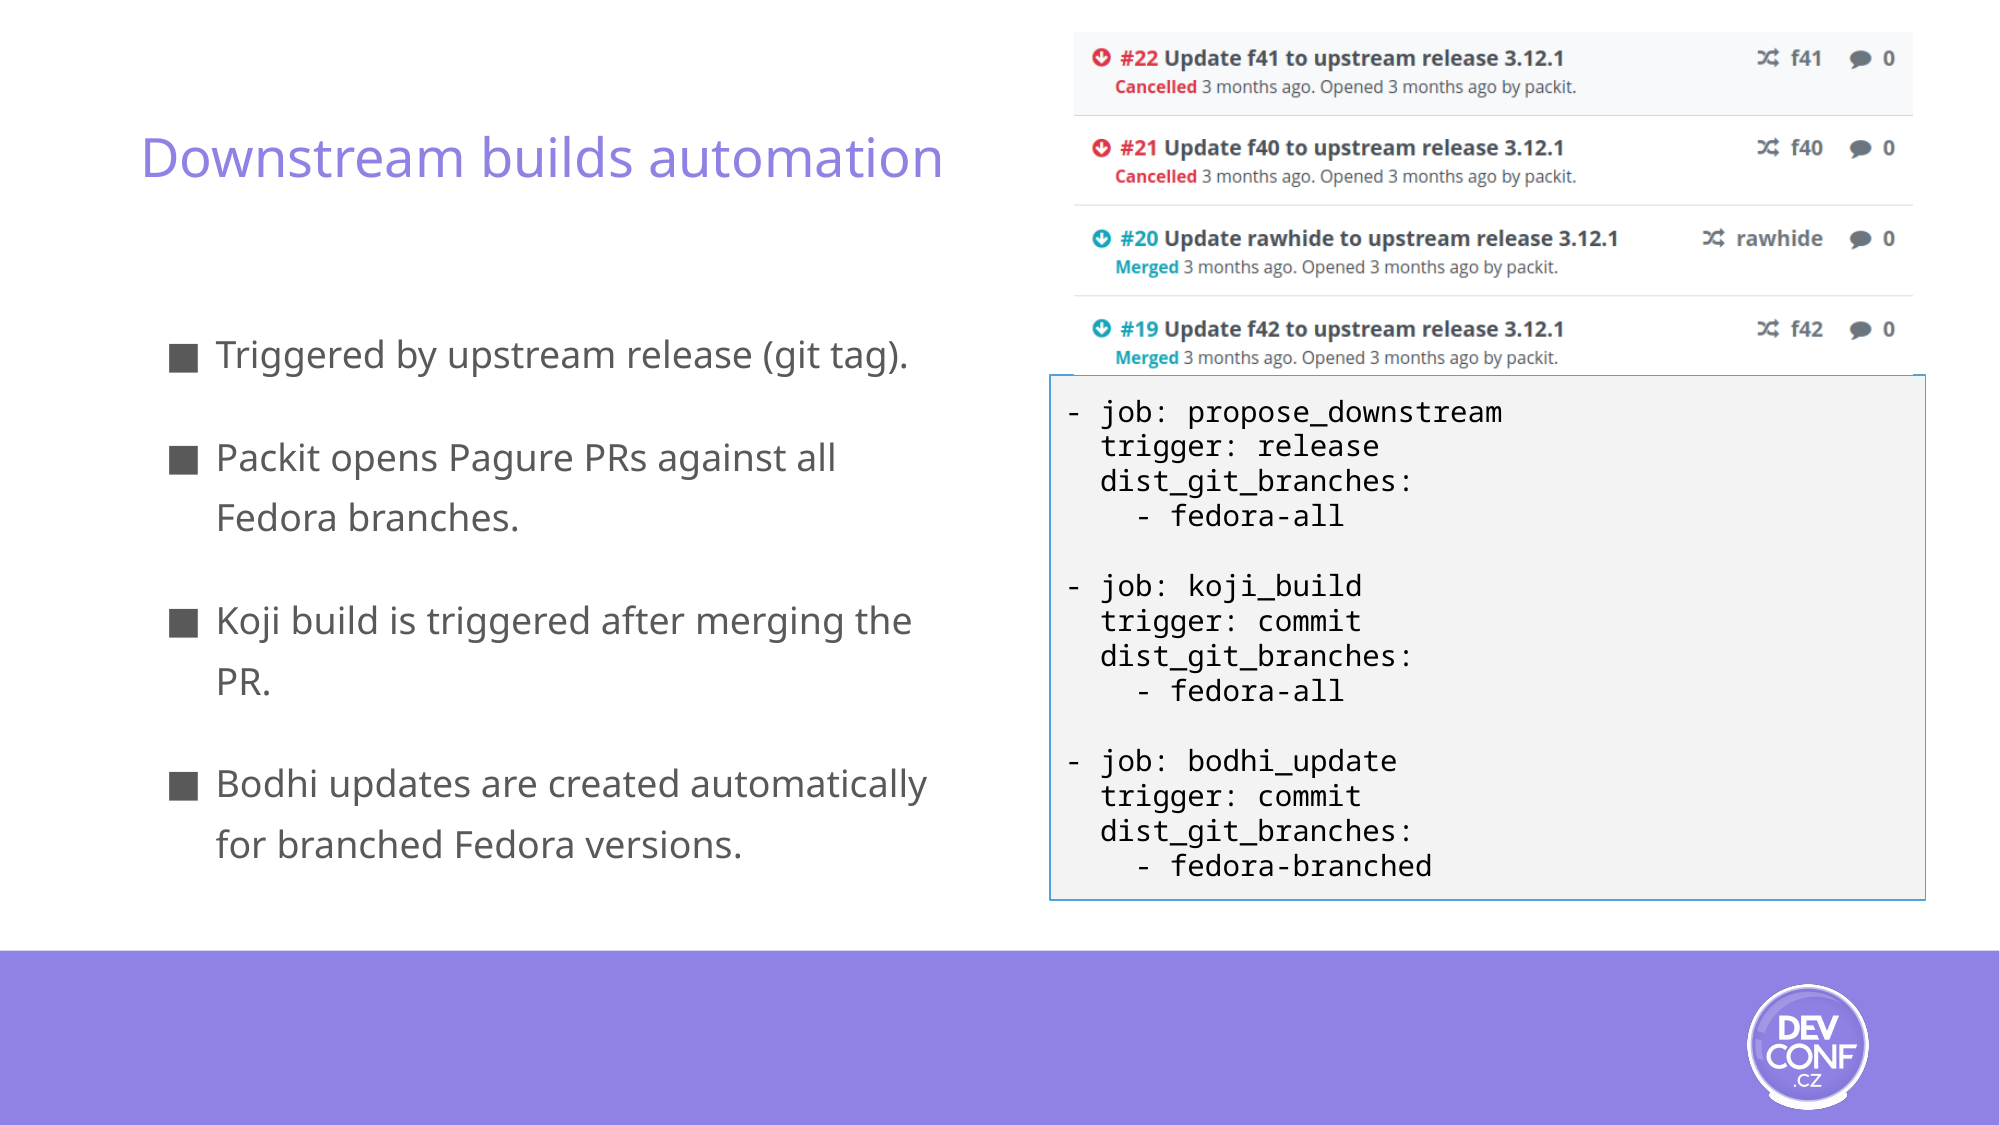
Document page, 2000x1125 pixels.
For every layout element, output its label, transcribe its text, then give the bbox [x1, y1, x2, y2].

text_box - job: propose_downstream trigger: release dist_git_branches: - fedora-all - job: koji_build trigger: commit dist_git_branches: - fedora-all - job: bodhi_update trigger: commit dist_git_branches: - fedora-branched [1049, 375, 1926, 901]
picture [1747, 984, 1869, 1110]
picture [1074, 32, 1913, 376]
title Downstream builds automation [140, 93, 950, 219]
list Triggered by upstream release (git tag). Packit opens Pagure PRs against all Fedora branches. Koji build is triggered after merging the PR. Bodhi updates are created automatically for branched Fedora versions. [140, 315, 950, 893]
